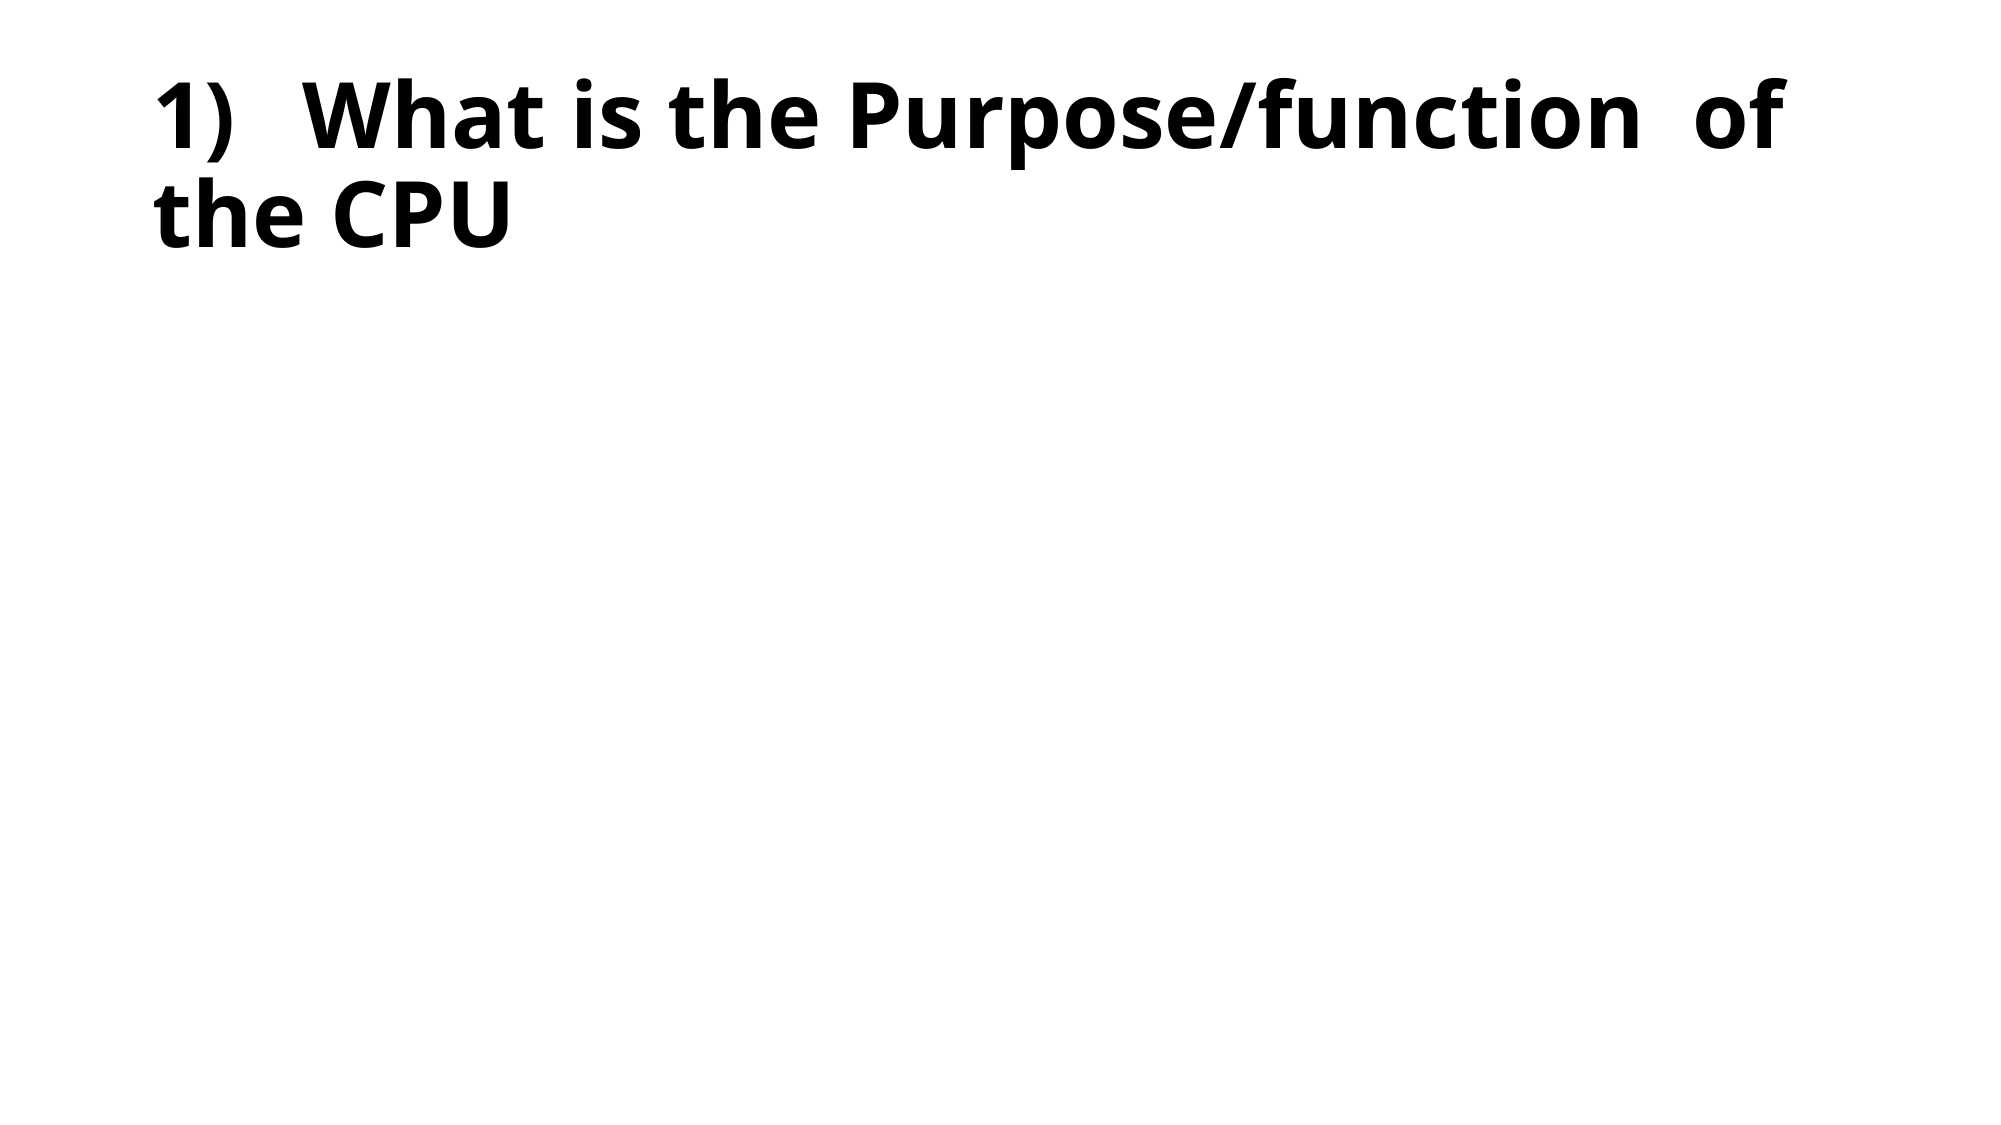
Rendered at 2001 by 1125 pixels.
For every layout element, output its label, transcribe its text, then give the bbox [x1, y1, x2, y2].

title 1) What is the Purpose/function of the CPU [137, 59, 1863, 278]
